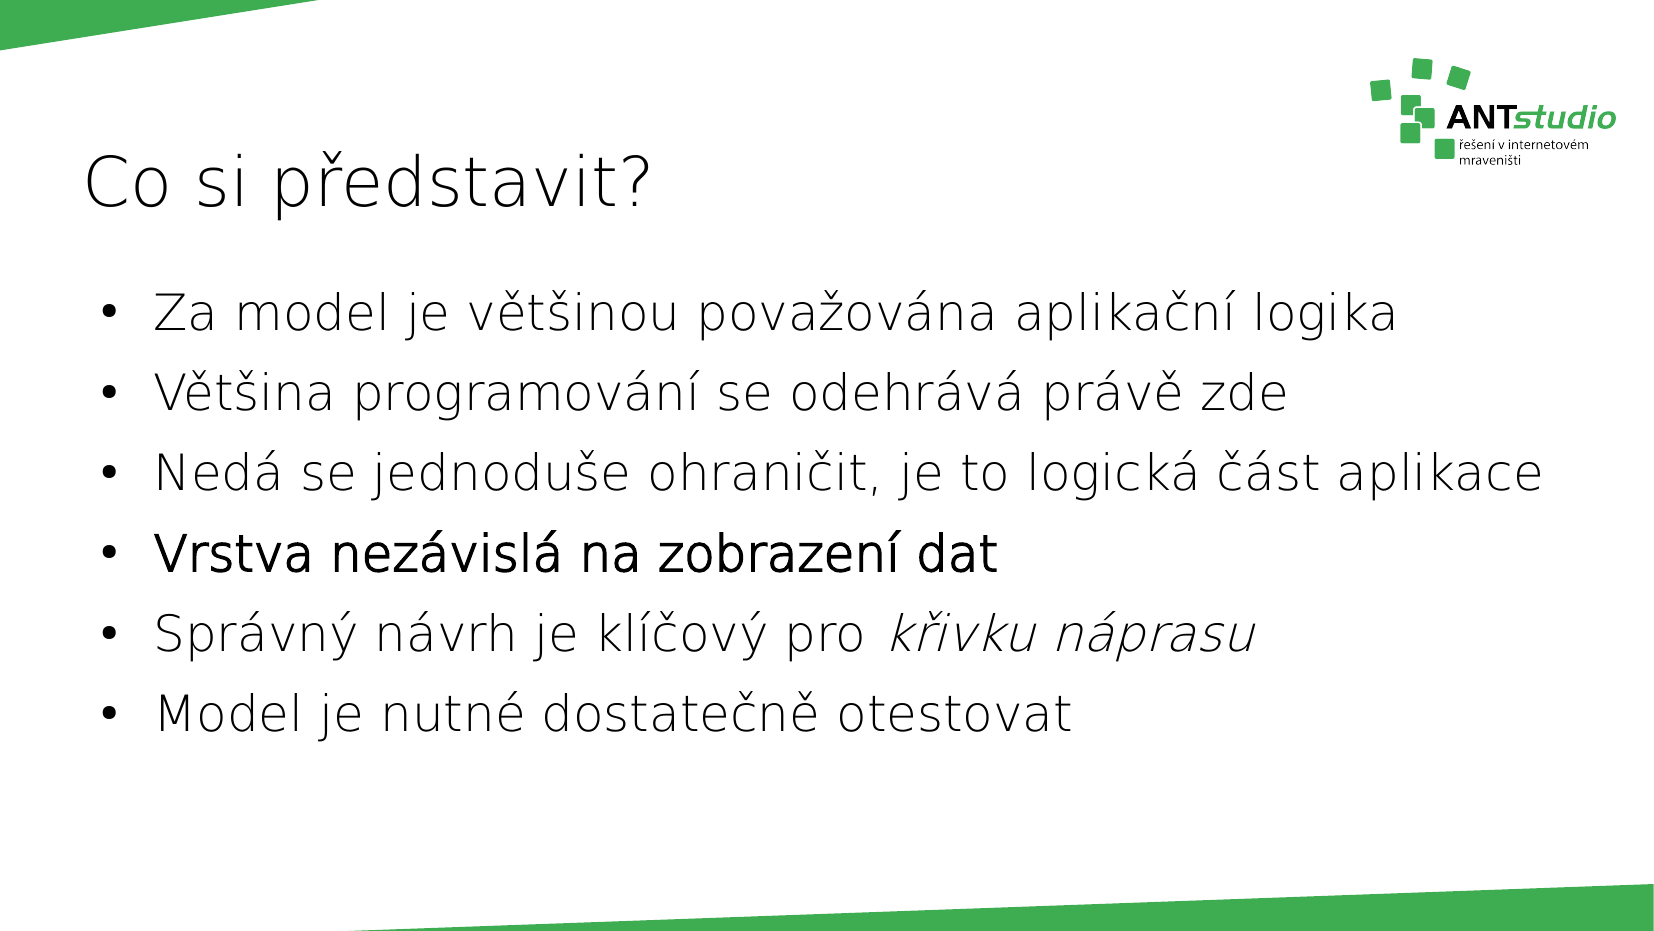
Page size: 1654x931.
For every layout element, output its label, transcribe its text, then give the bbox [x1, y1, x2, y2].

title Co si představit? [82, 104, 1571, 260]
picture [1370, 58, 1616, 165]
list Za model je většinou považována aplikační logika Většina programování se odehrává právě zde Nedá se jednoduše ohraničit, je to logická část aplikace Vrstva nezávislá na zobrazení dat Správný návrh je klíčový pro křivku náprasu Model je nutné dostatečně otestovat [82, 283, 1571, 847]
